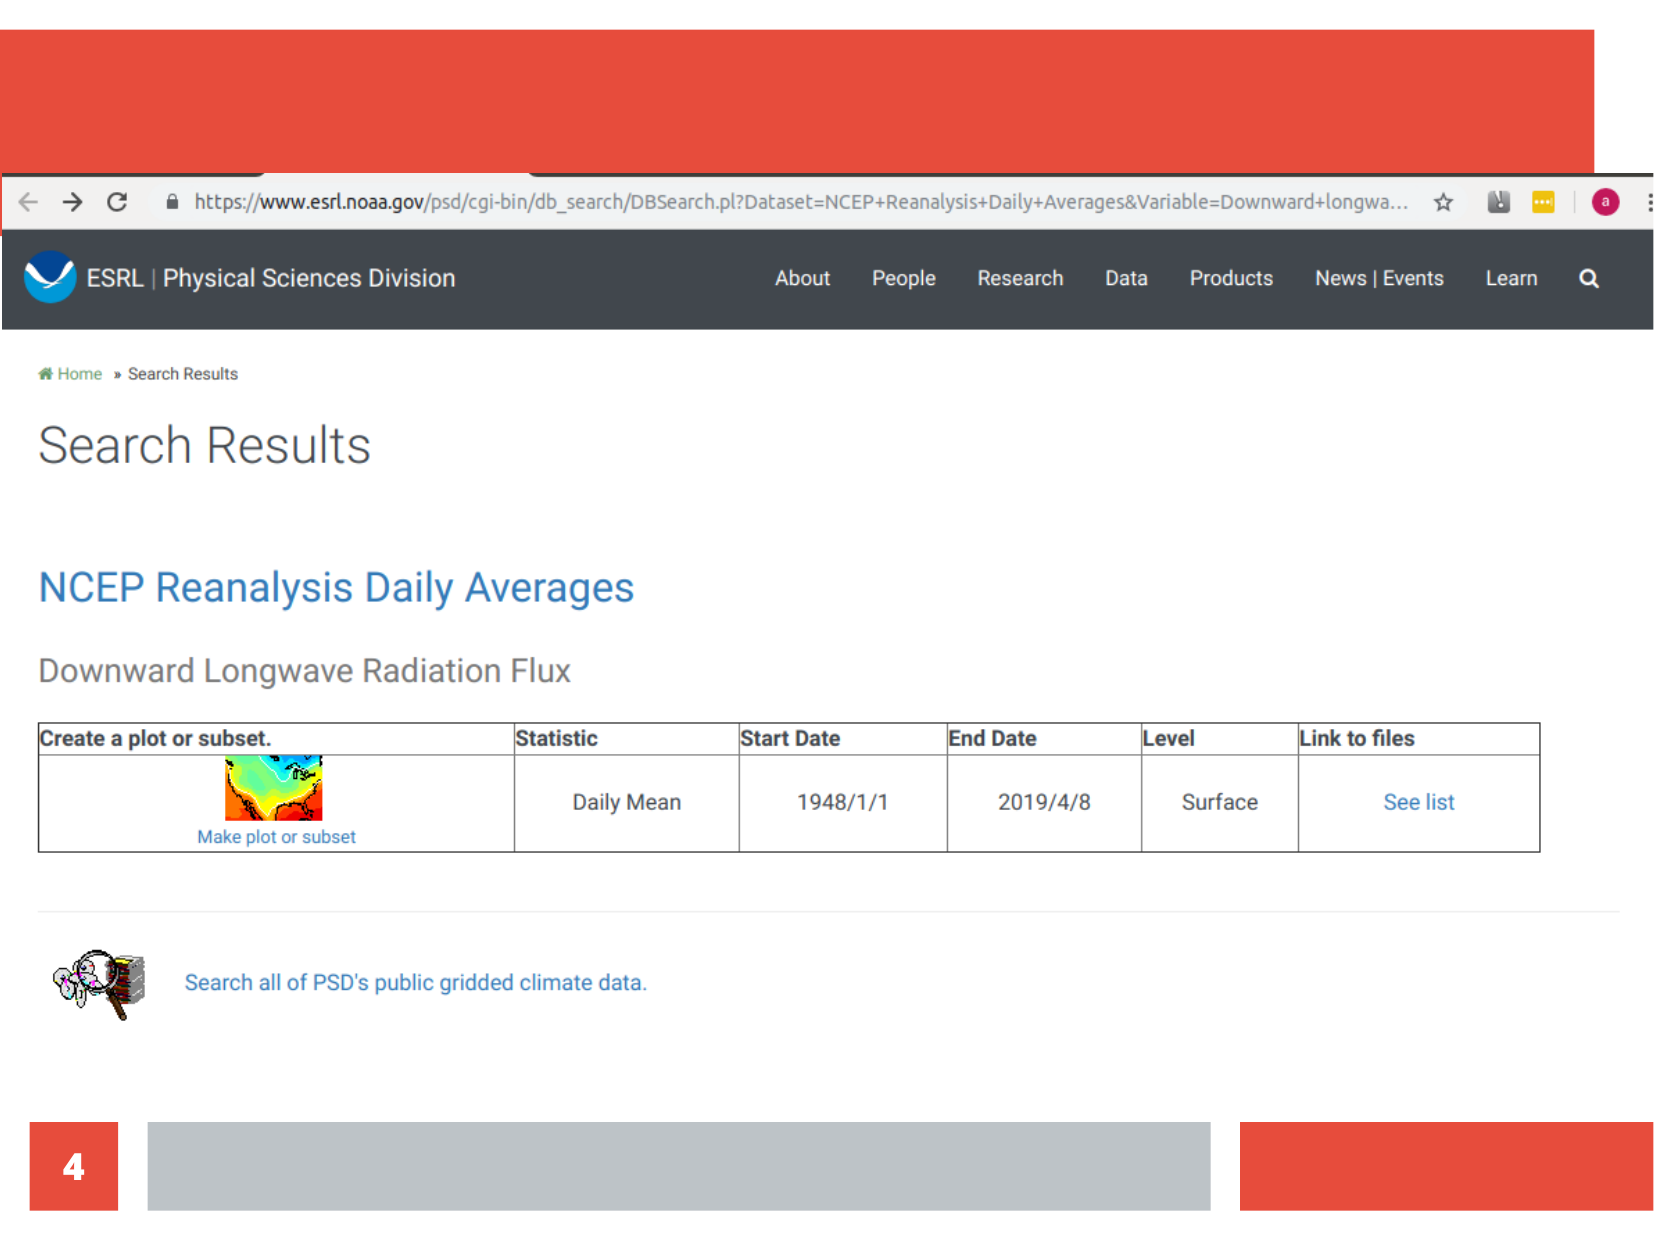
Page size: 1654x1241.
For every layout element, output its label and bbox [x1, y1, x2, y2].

picture [2, 173, 1654, 1069]
